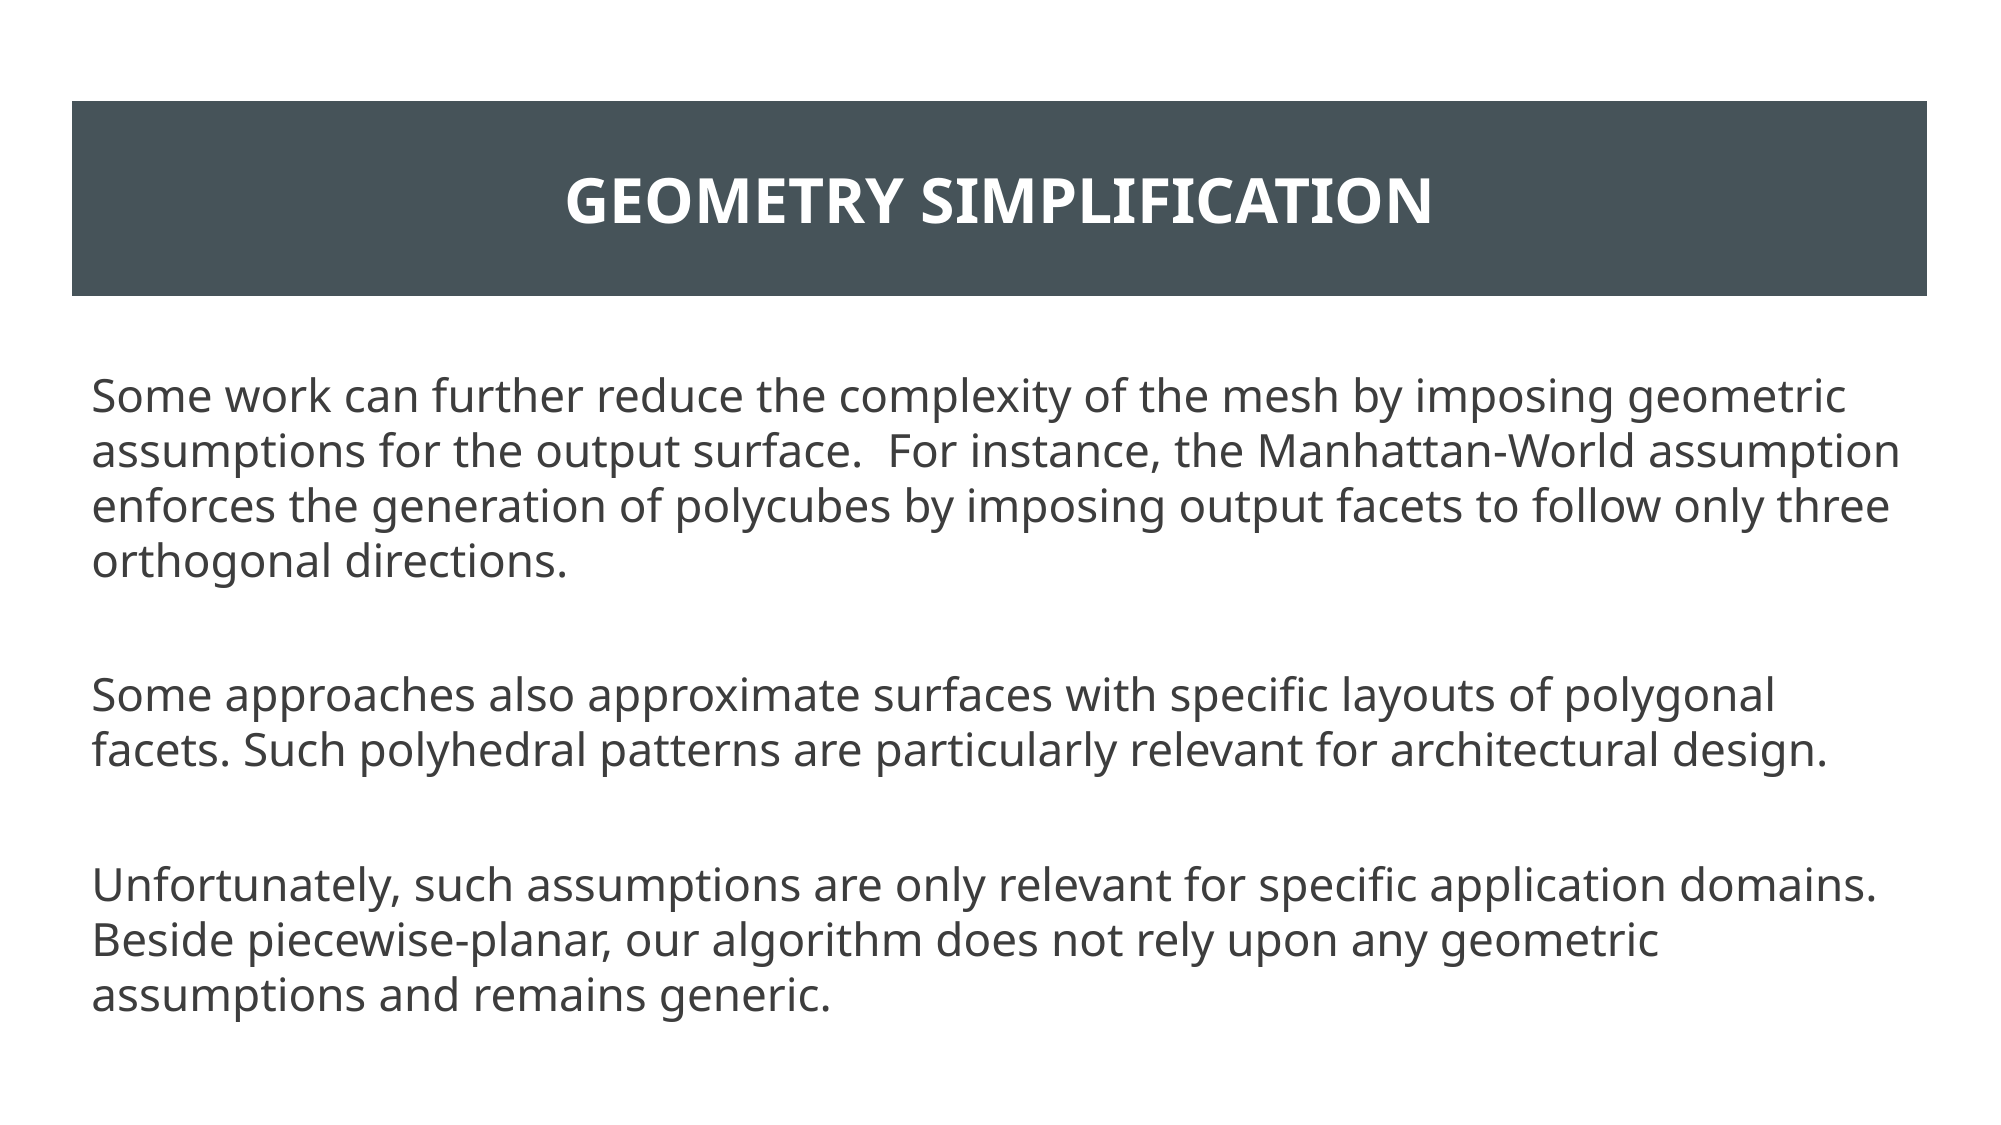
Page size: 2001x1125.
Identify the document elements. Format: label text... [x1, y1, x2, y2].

list Some work can further reduce the complexity of the mesh by imposing geometric assumptions for the output surface. For instance, the Manhattan-World assumption enforces the generation of polycubes by imposing output facets to follow only three orthogonal directions. Some approaches also approximate surfaces with specific layouts of polygonal facets. Such polyhedral patterns are particularly relevant for architectural design. Unfortunately, such assumptions are only relevant for specific application domains. Beside piecewise-planar, our algorithm does not rely upon any geometric assumptions and remains generic. [76, 357, 1931, 1030]
title Geometry Simplification [95, 115, 1905, 282]
